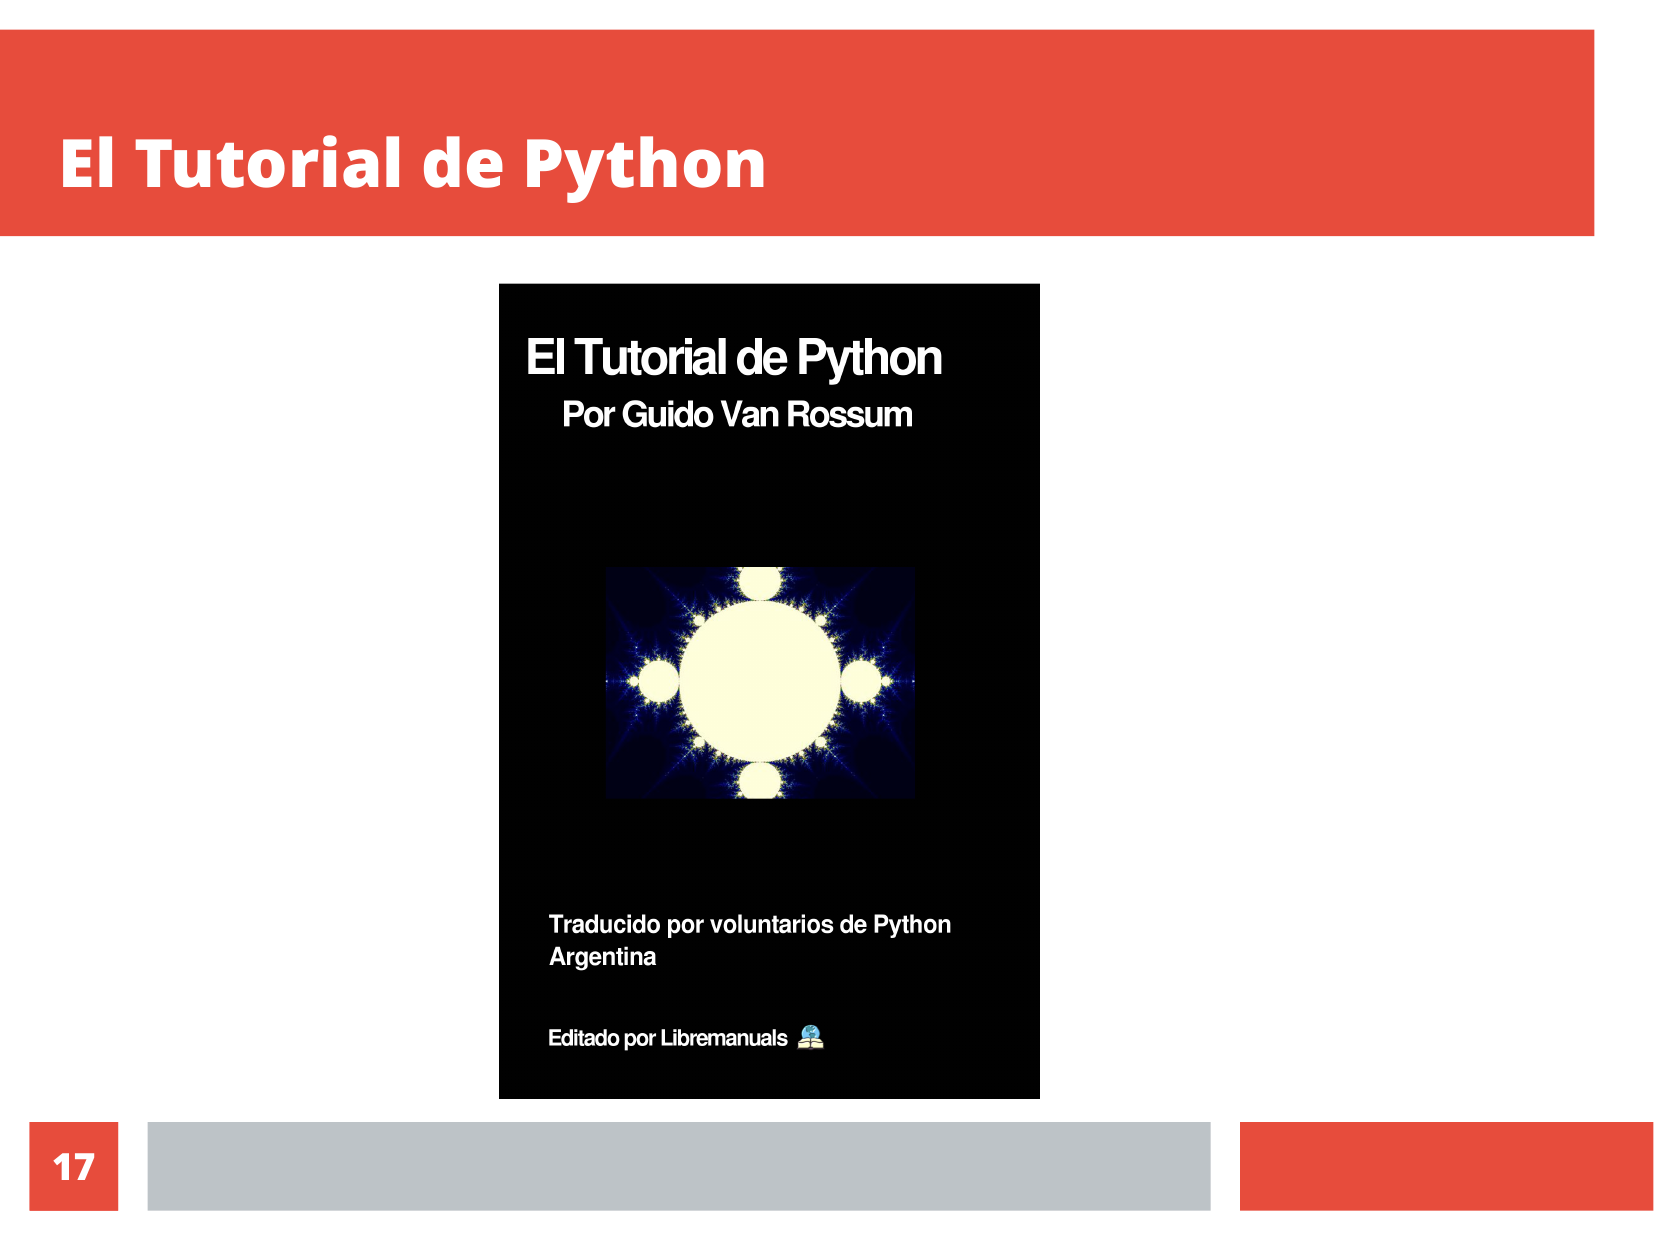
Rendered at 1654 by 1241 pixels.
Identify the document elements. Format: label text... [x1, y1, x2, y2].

title El Tutorial de Python [59, 59, 1595, 207]
picture [499, 283, 1040, 1099]
